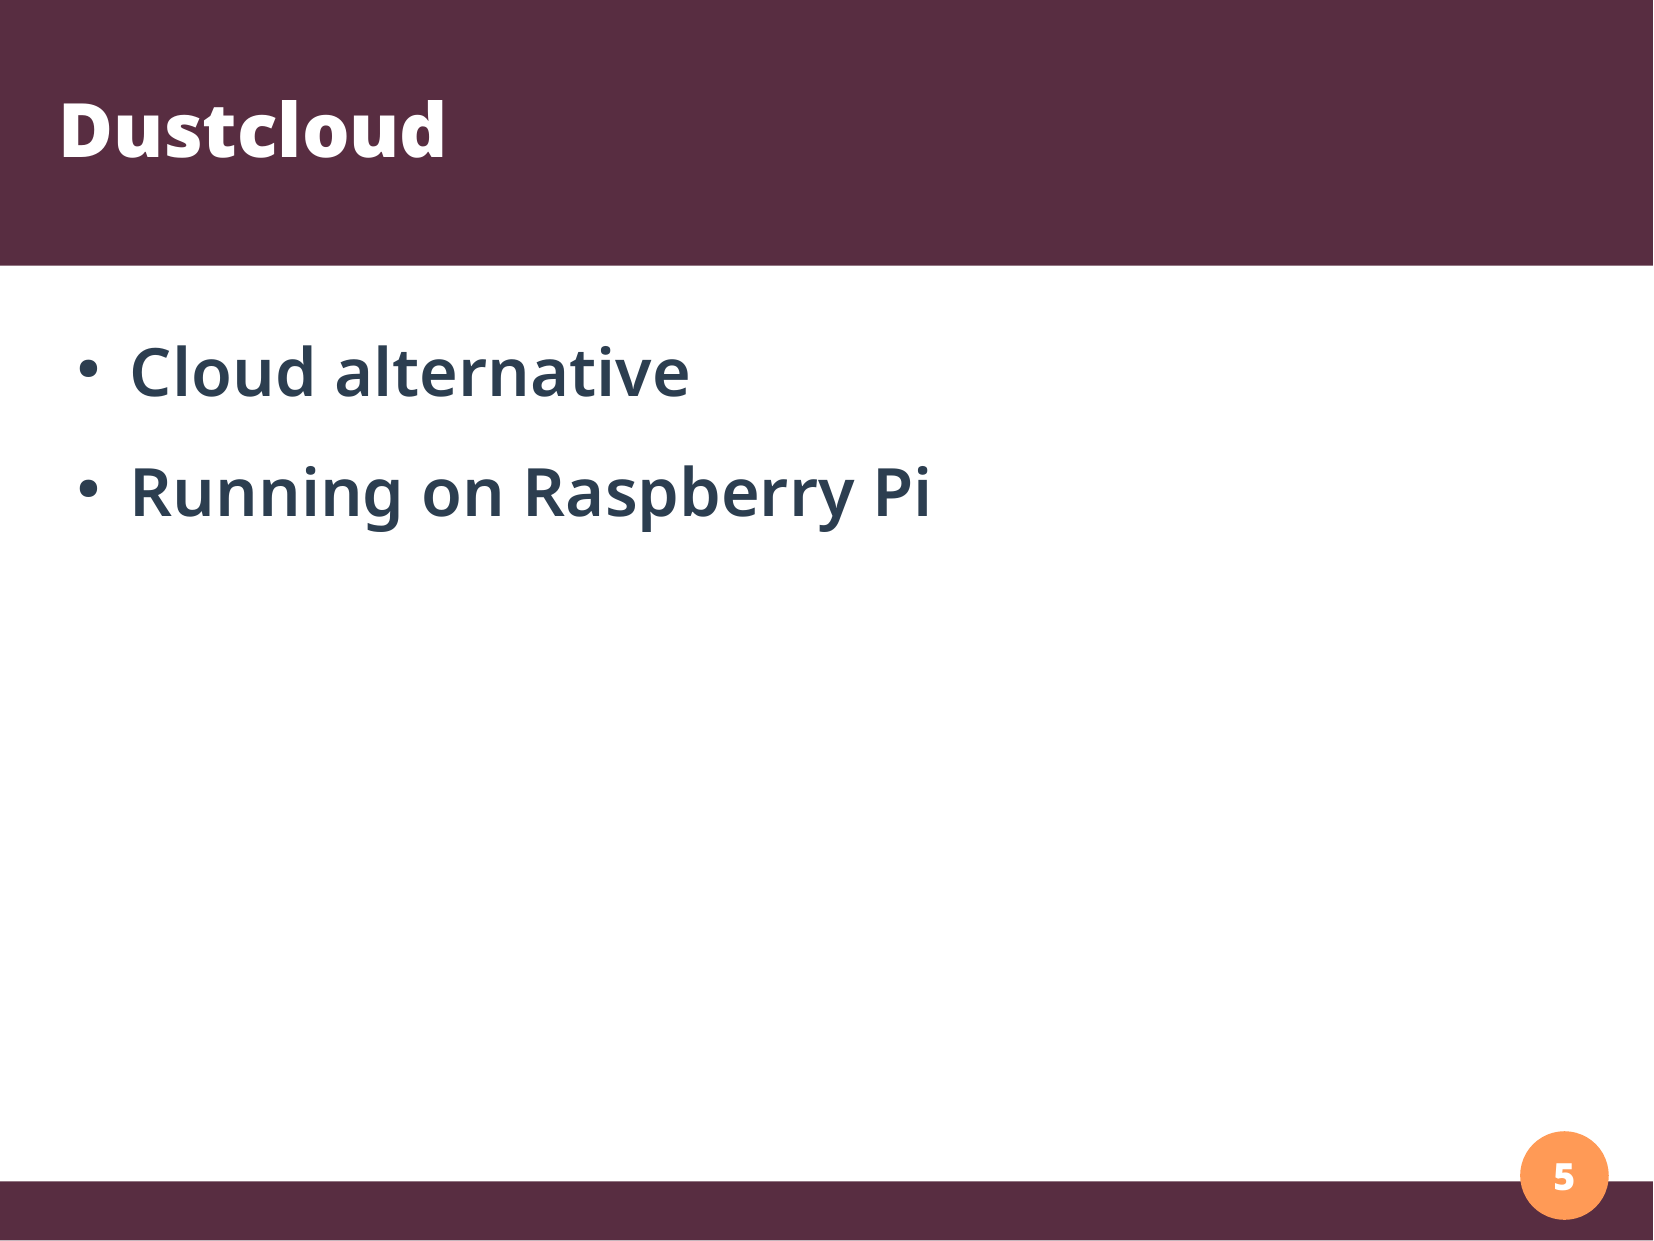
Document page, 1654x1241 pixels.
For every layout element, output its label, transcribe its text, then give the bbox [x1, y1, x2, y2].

list Cloud alternative Running on Raspberry Pi [58, 324, 1594, 1152]
title Dustcloud [58, 49, 1594, 207]
